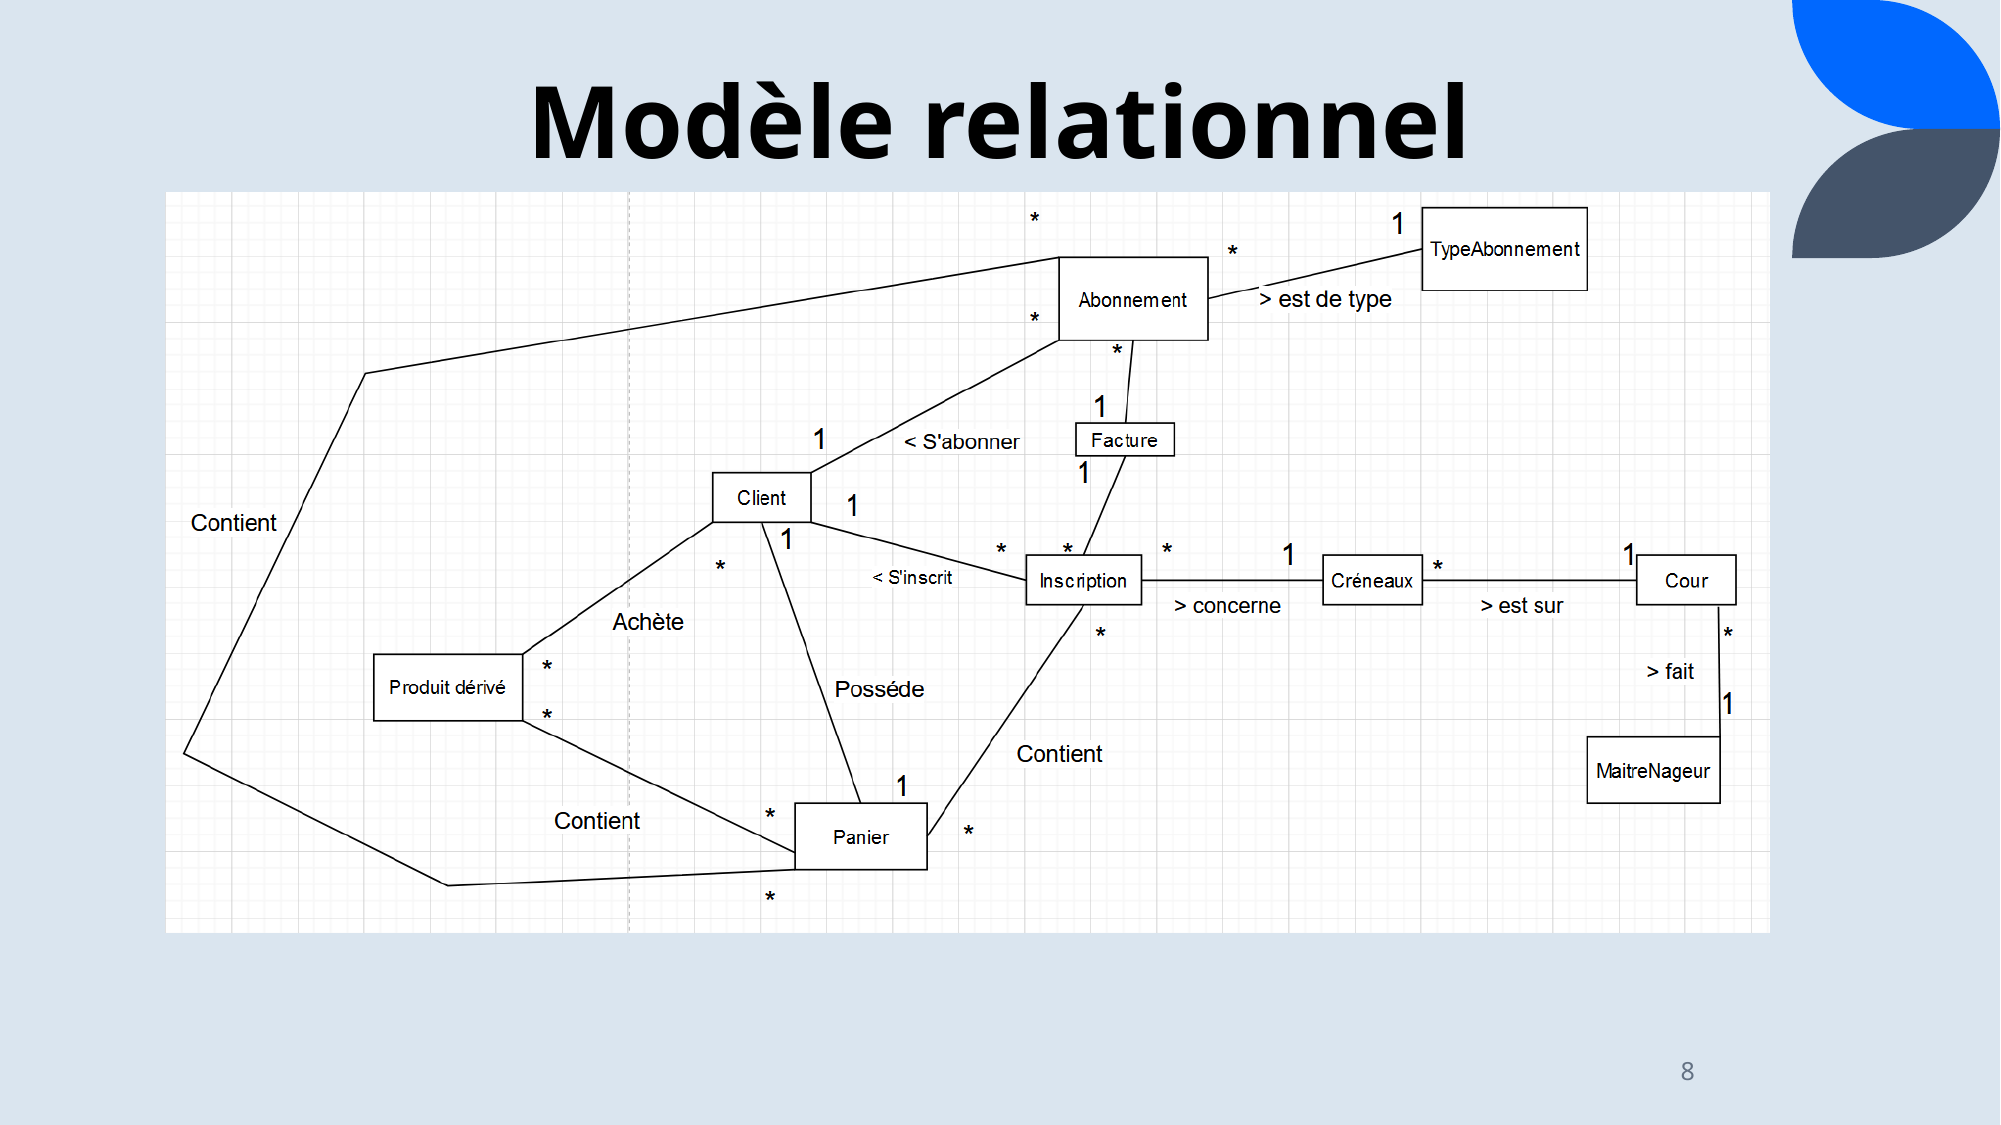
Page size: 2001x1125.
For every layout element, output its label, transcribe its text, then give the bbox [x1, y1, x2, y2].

text_box 7 [1665, 1042, 1938, 1103]
title Modèle relationnel [197, 54, 1803, 188]
picture [165, 192, 1770, 933]
